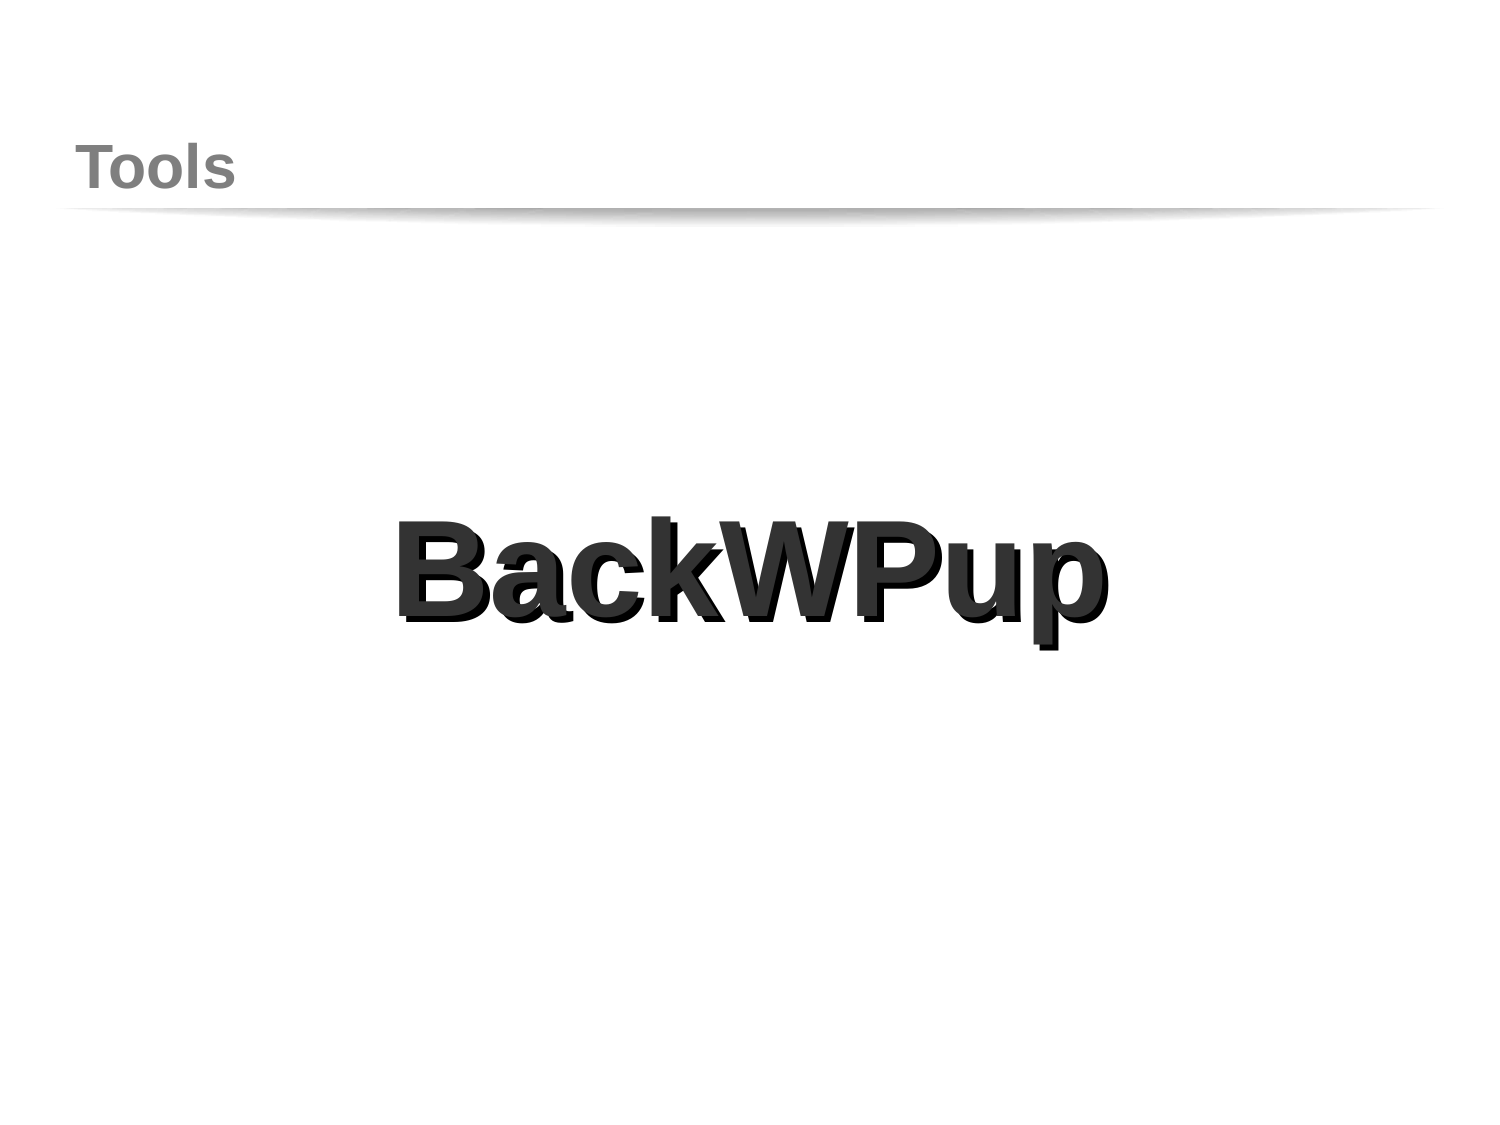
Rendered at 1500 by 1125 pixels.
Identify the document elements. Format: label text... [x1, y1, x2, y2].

title Tools [75, 71, 1426, 203]
text_box BackWPup [75, 479, 1426, 646]
